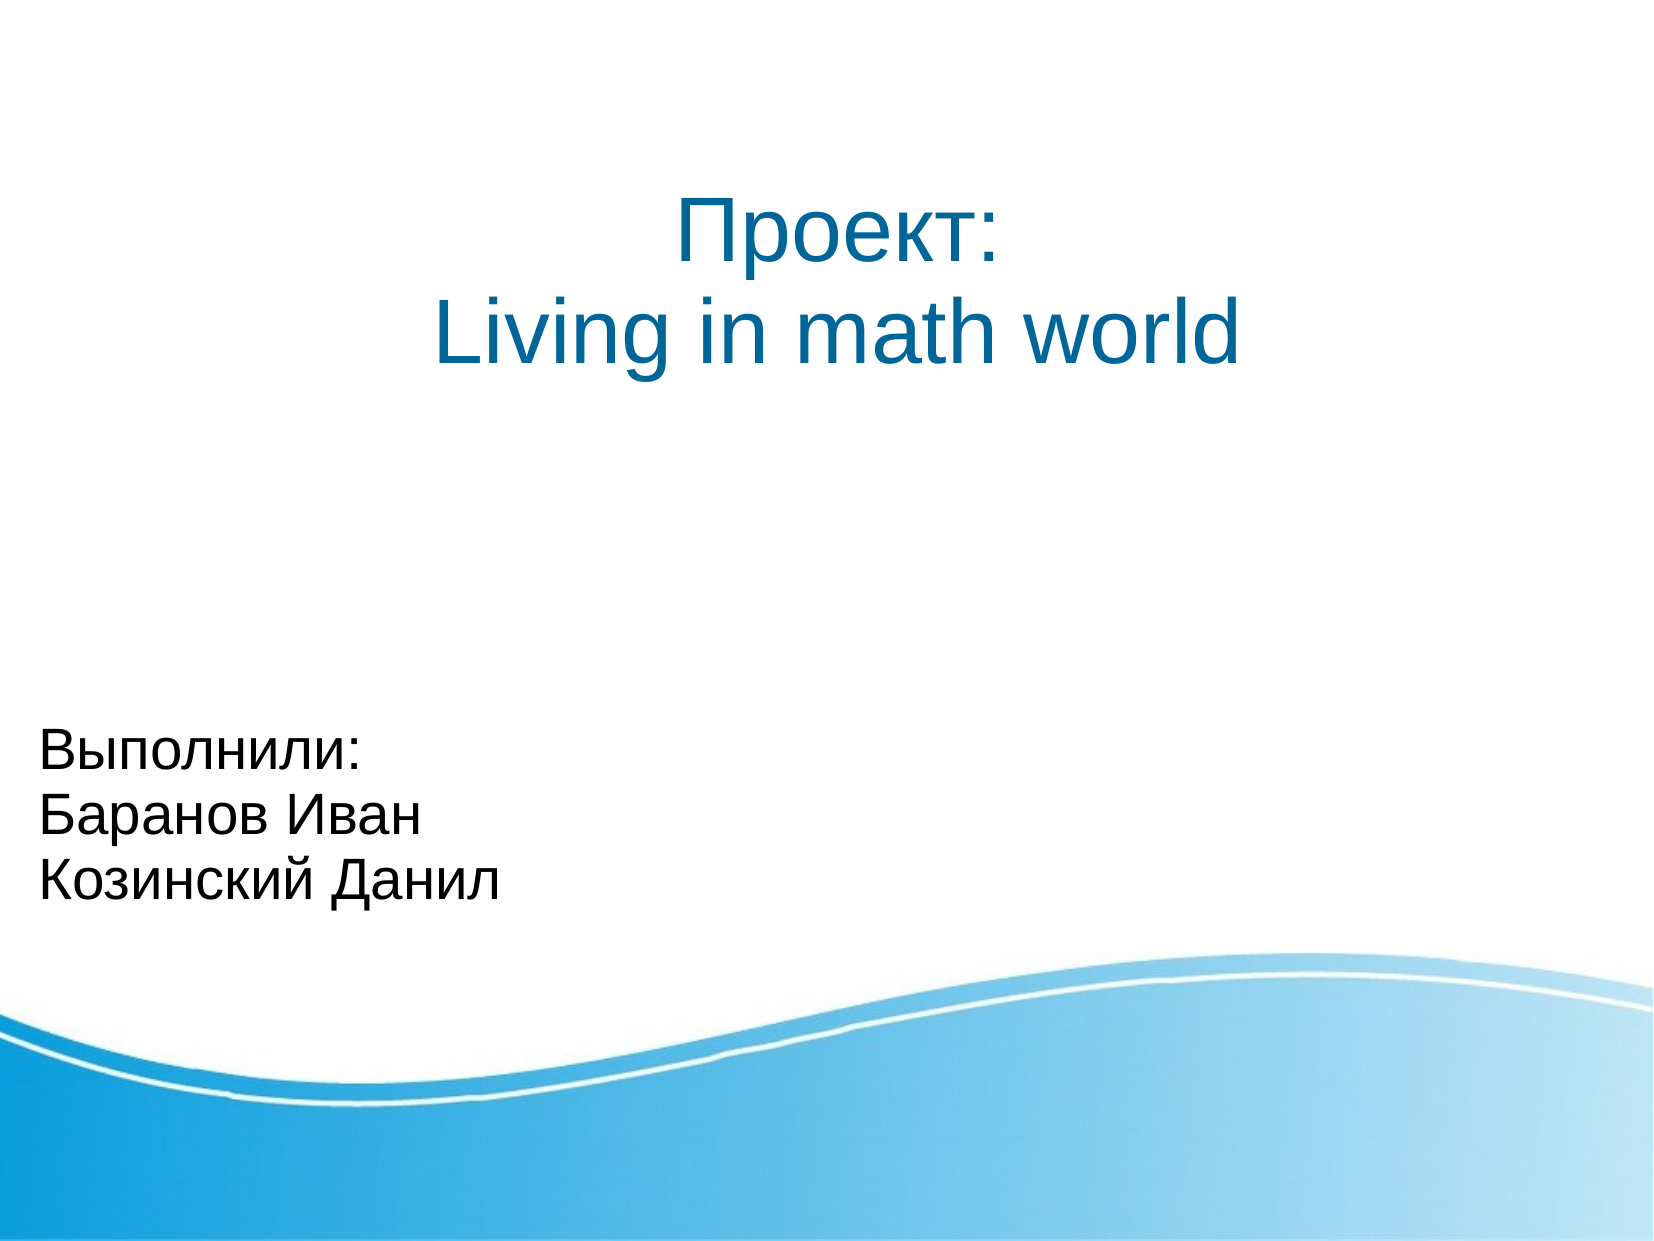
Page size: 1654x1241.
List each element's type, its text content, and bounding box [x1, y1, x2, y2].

title Проект: Living in math world [94, 177, 1583, 385]
text_box Выполнили: Баранов Иван Козинский Данил [23, 709, 1276, 920]
picture [0, 952, 1654, 1241]
